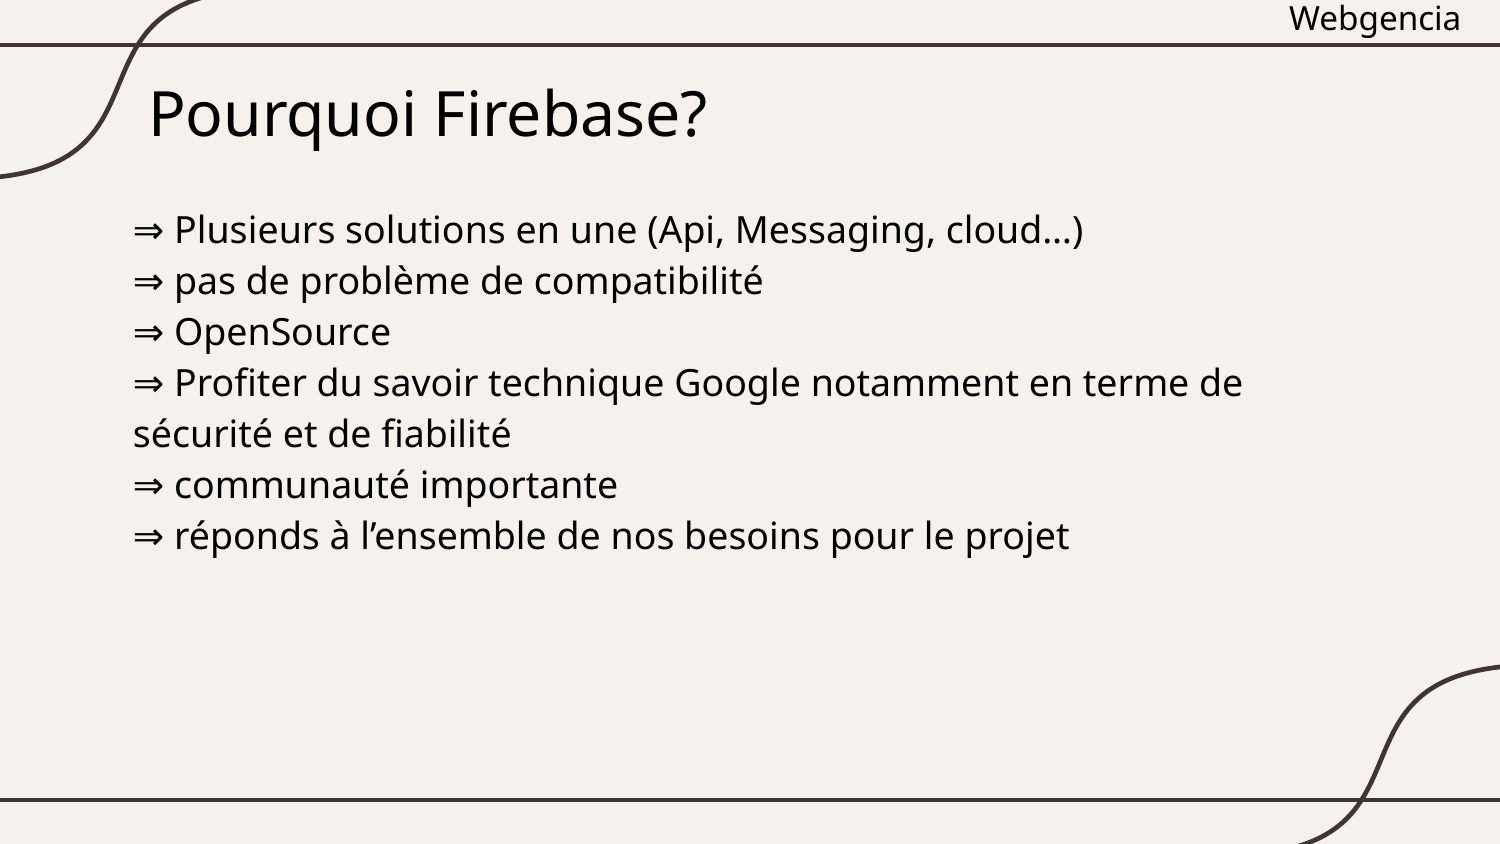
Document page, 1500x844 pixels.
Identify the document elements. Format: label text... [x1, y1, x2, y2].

title Pourquoi Firebase? [133, 59, 1128, 163]
text_box Webgencia [1250, 0, 1500, 42]
text_box ⇒ Plusieurs solutions en une (Api, Messaging, cloud…) ⇒ pas de problème de compatibilité ⇒ OpenSource ⇒ Profiter du savoir technique Google notamment en terme de sécurité et de fiabilité ⇒ communauté importante ⇒ réponds à l’ensemble de nos besoins pour le projet [118, 196, 1270, 779]
